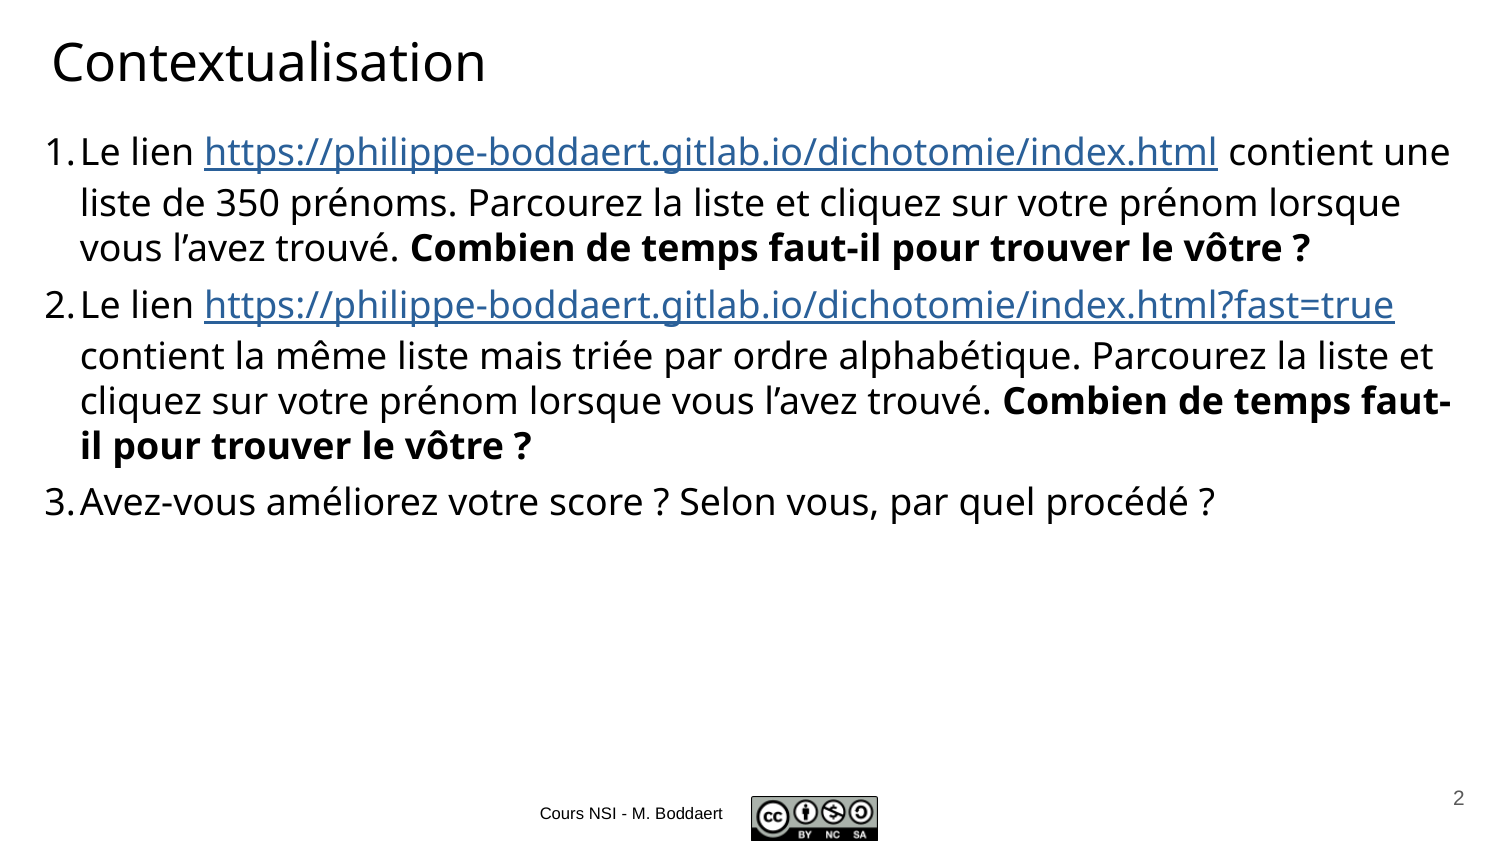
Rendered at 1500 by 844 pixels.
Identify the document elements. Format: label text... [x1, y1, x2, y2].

picture [751, 796, 878, 841]
slide_number <numéro> [1389, 764, 1480, 830]
text_box Le lien https://philippe-boddaert.gitlab.io/dichotomie/index.html contient une liste de 350 prénoms. Parcourez la liste et cliquez sur votre prénom lorsque vous l’avez trouvé. Combien de temps faut-il pour trouver le vôtre ? Le lien https://philippe-boddaert.gitlab.io/dichotomie/index.html?fast=true contient la même liste mais triée par ordre alphabétique. Parcourez la liste et cliquez sur votre prénom lorsque vous l’avez trouvé. Combien de temps faut-il pour trouver le vôtre ? Avez-vous améliorez votre score ? Selon vous, par quel procédé ? [29, 120, 1477, 562]
title Contextualisation [51, 13, 1449, 108]
